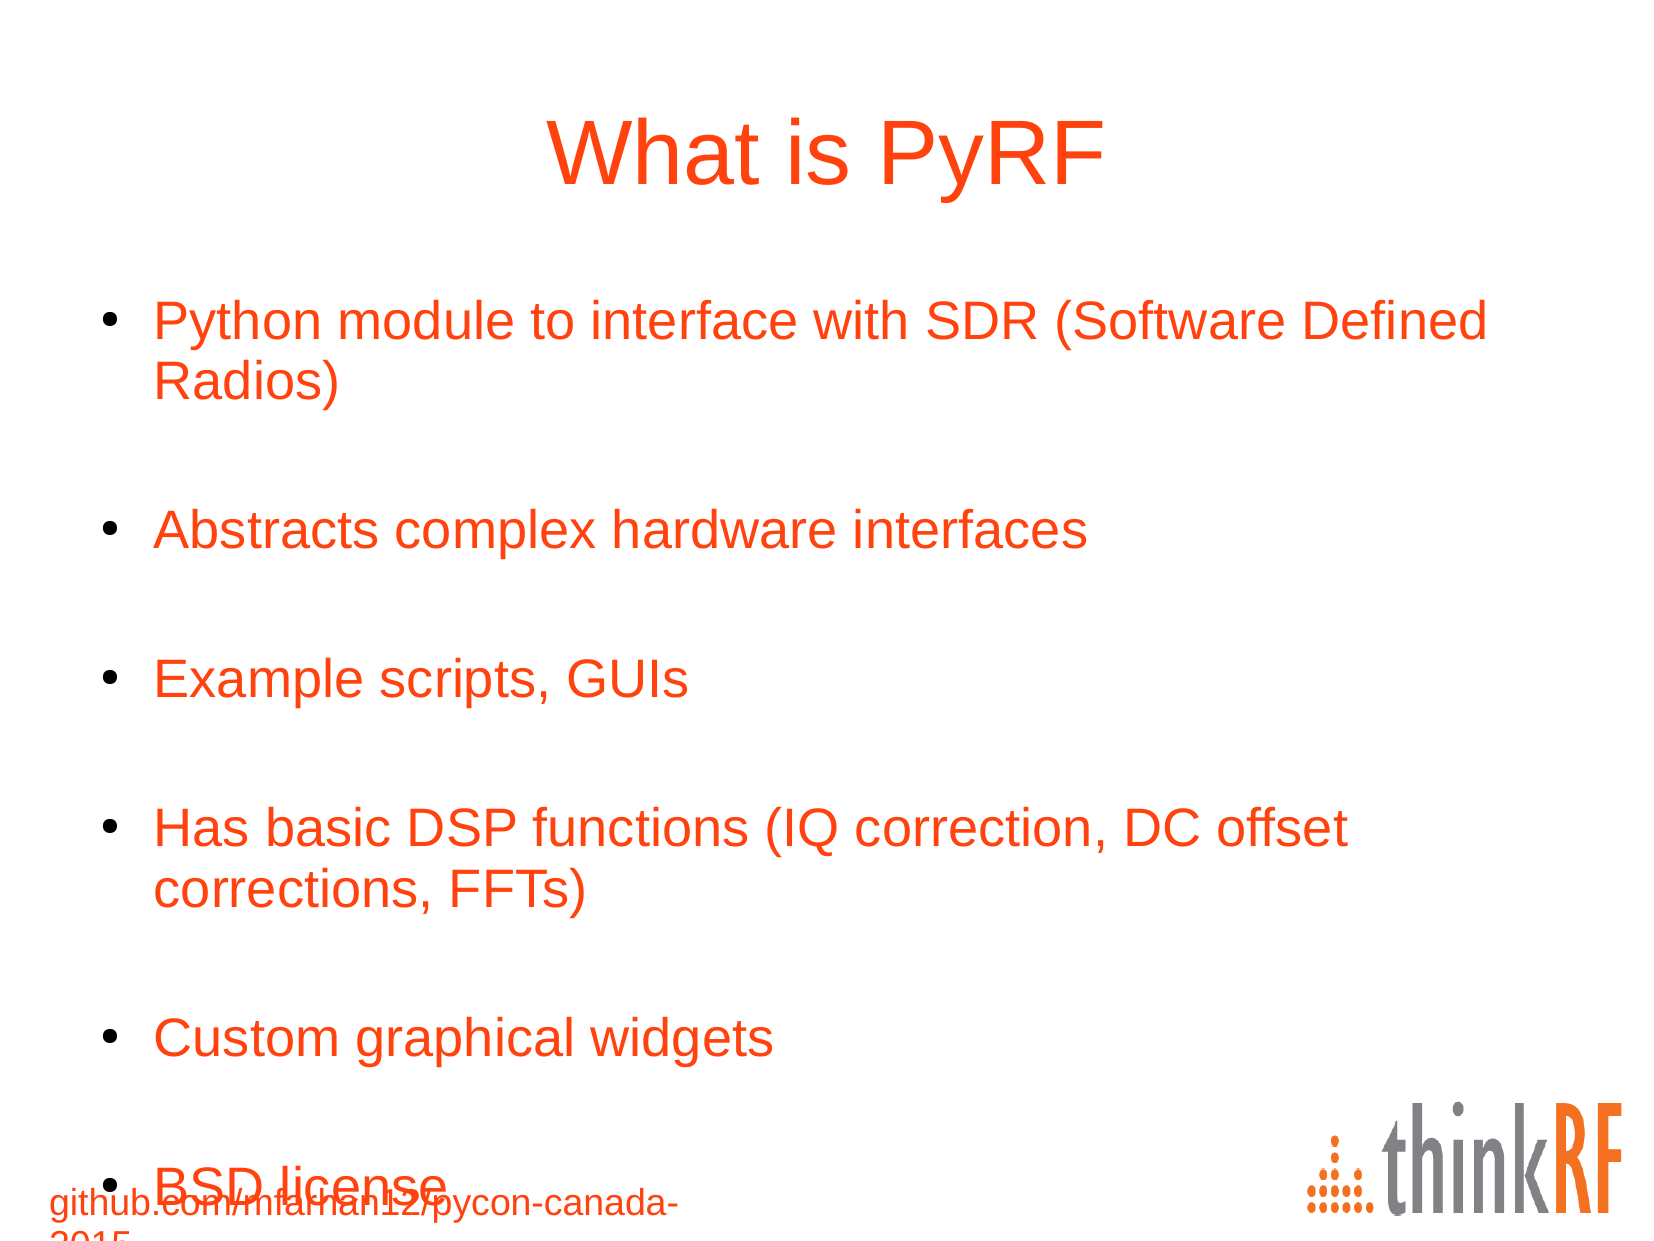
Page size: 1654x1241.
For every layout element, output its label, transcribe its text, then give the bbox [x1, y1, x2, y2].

title What is PyRF [82, 49, 1571, 257]
list Python module to interface with SDR (Software Defined Radios) Abstracts complex hardware interfaces Example scripts, GUIs Has basic DSP functions (IQ correction, DC offset corrections, FFTs) Custom graphical widgets BSD license [82, 290, 1571, 1241]
picture [1571, 1101, 1622, 1216]
